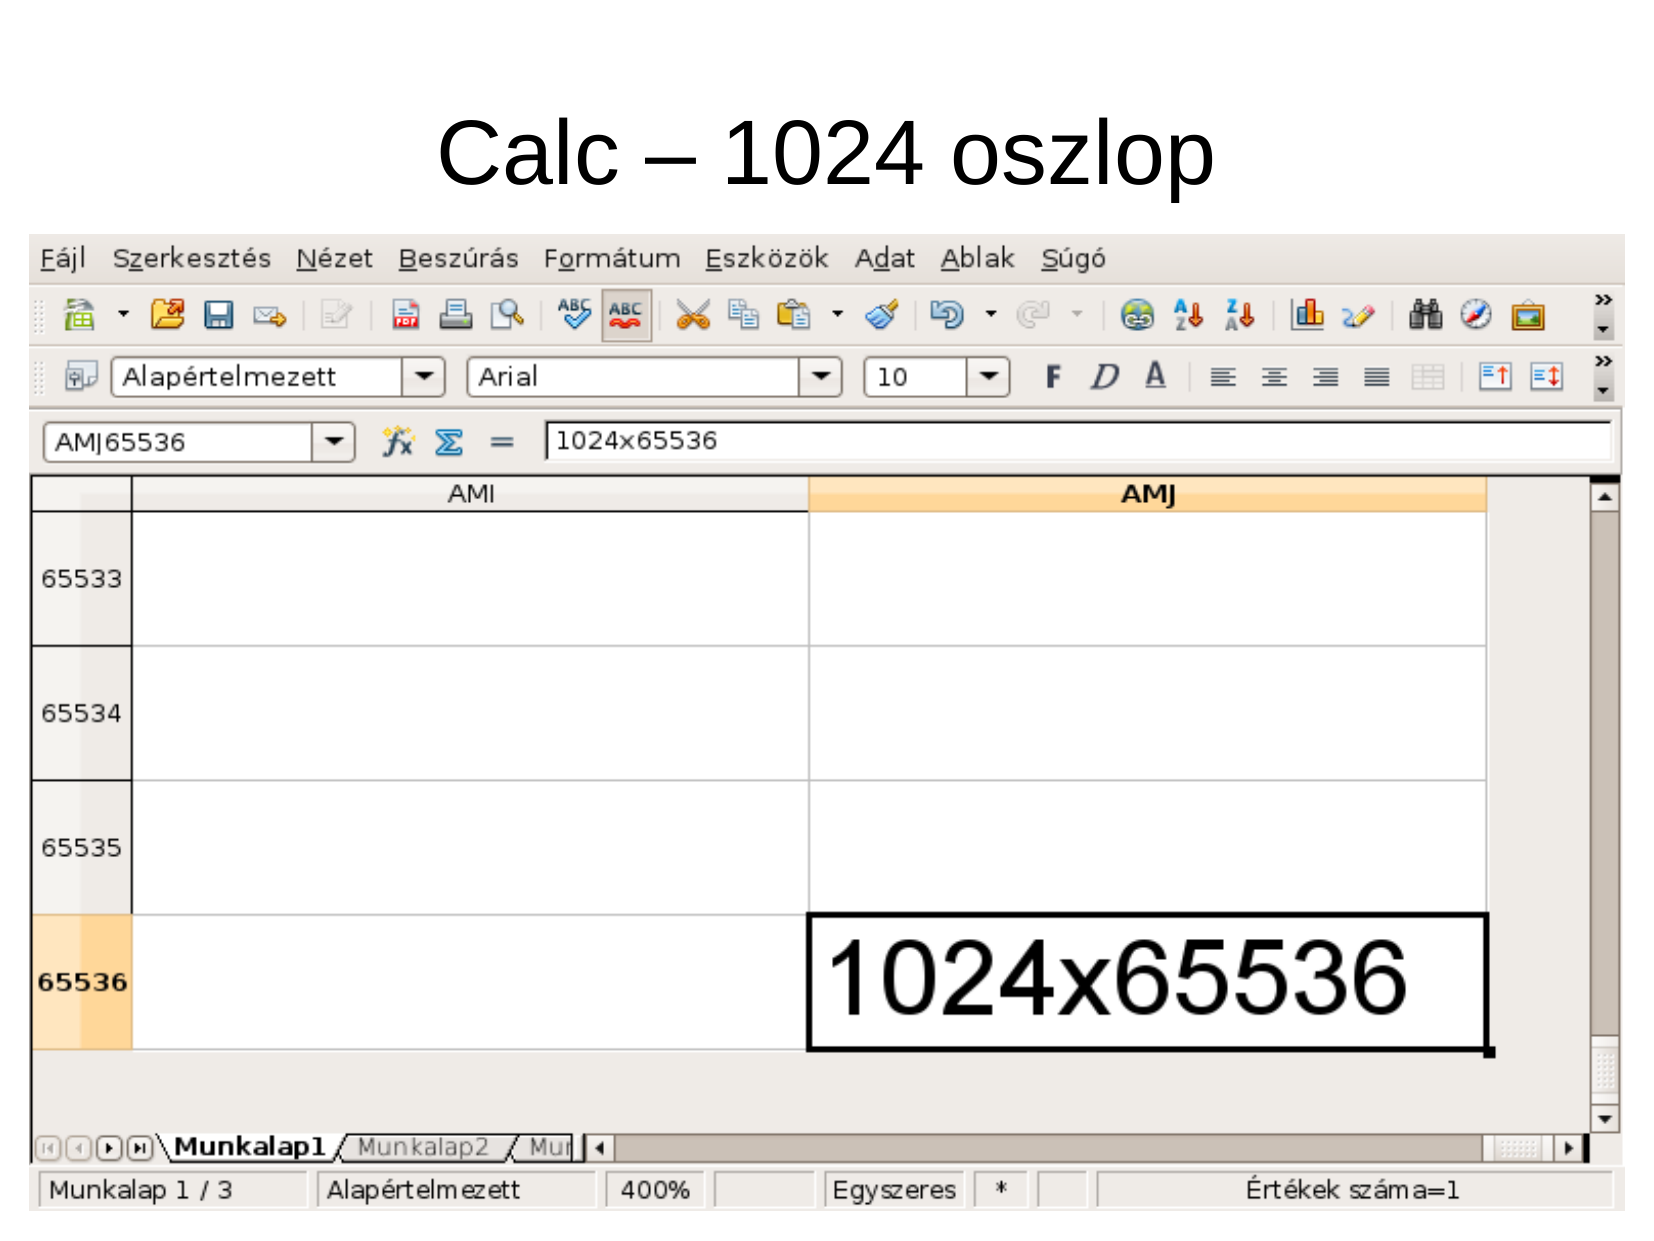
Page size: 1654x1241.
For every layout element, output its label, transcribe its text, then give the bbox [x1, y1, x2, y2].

picture [29, 234, 1625, 1211]
title Calc – 1024 oszlop [82, 49, 1571, 234]
